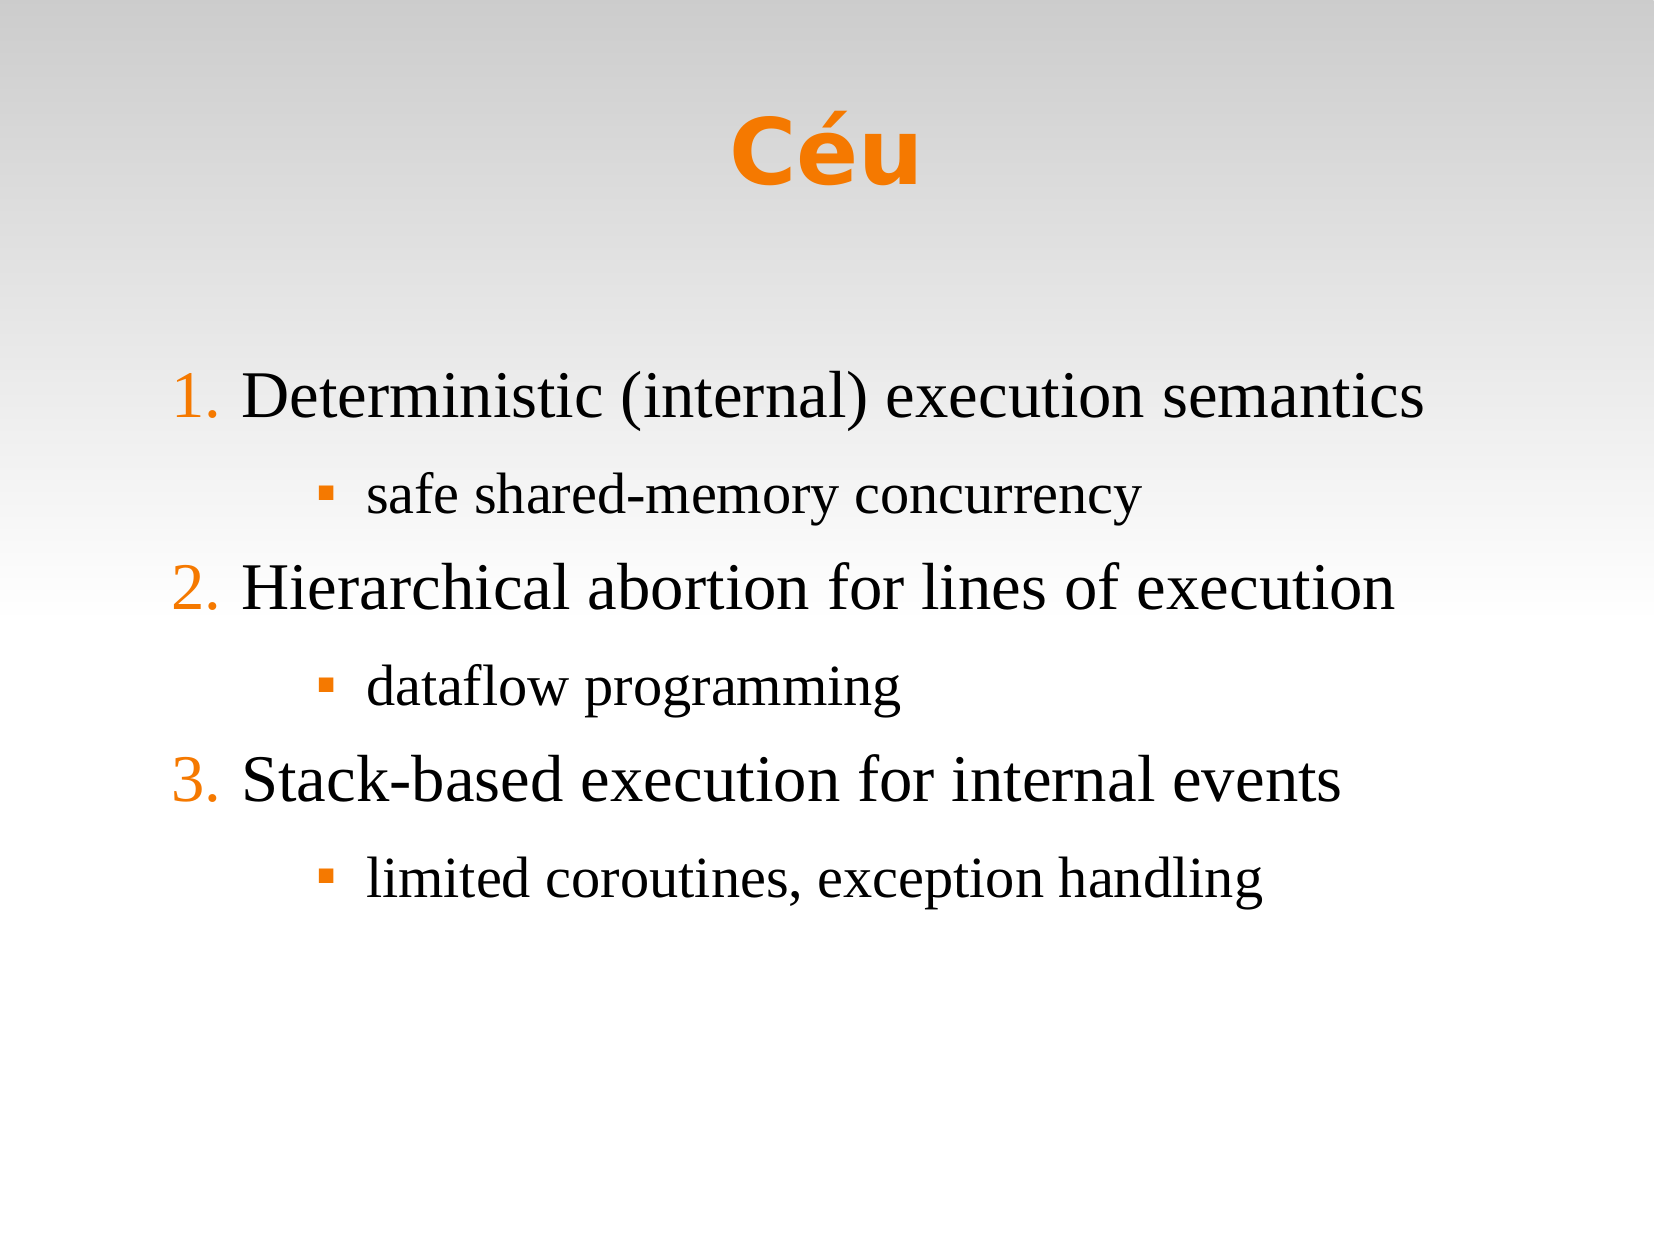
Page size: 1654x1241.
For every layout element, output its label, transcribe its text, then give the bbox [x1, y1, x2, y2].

title Céu [82, 49, 1571, 254]
list Deterministic (internal) execution semantics safe shared-memory concurrency Hierarchical abortion for lines of execution dataflow programming Stack-based execution for internal events limited coroutines, exception handling [82, 254, 1571, 1074]
